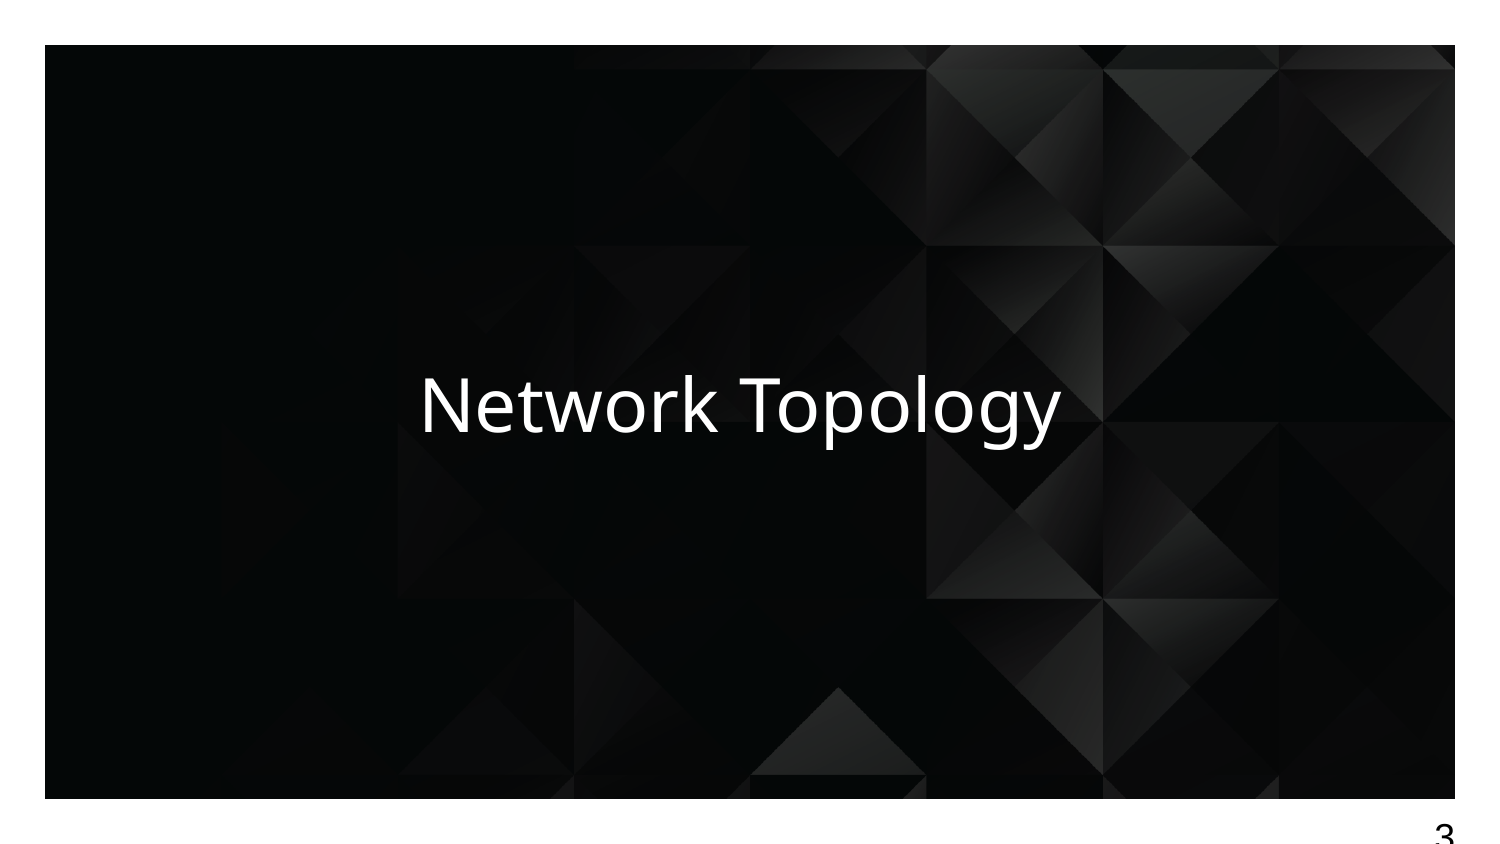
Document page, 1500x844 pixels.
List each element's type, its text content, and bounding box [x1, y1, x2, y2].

picture [45, 473, 1455, 799]
picture [45, 45, 1455, 342]
title Network Topology [45, 342, 1455, 473]
text_box <number> [1411, 813, 1455, 831]
